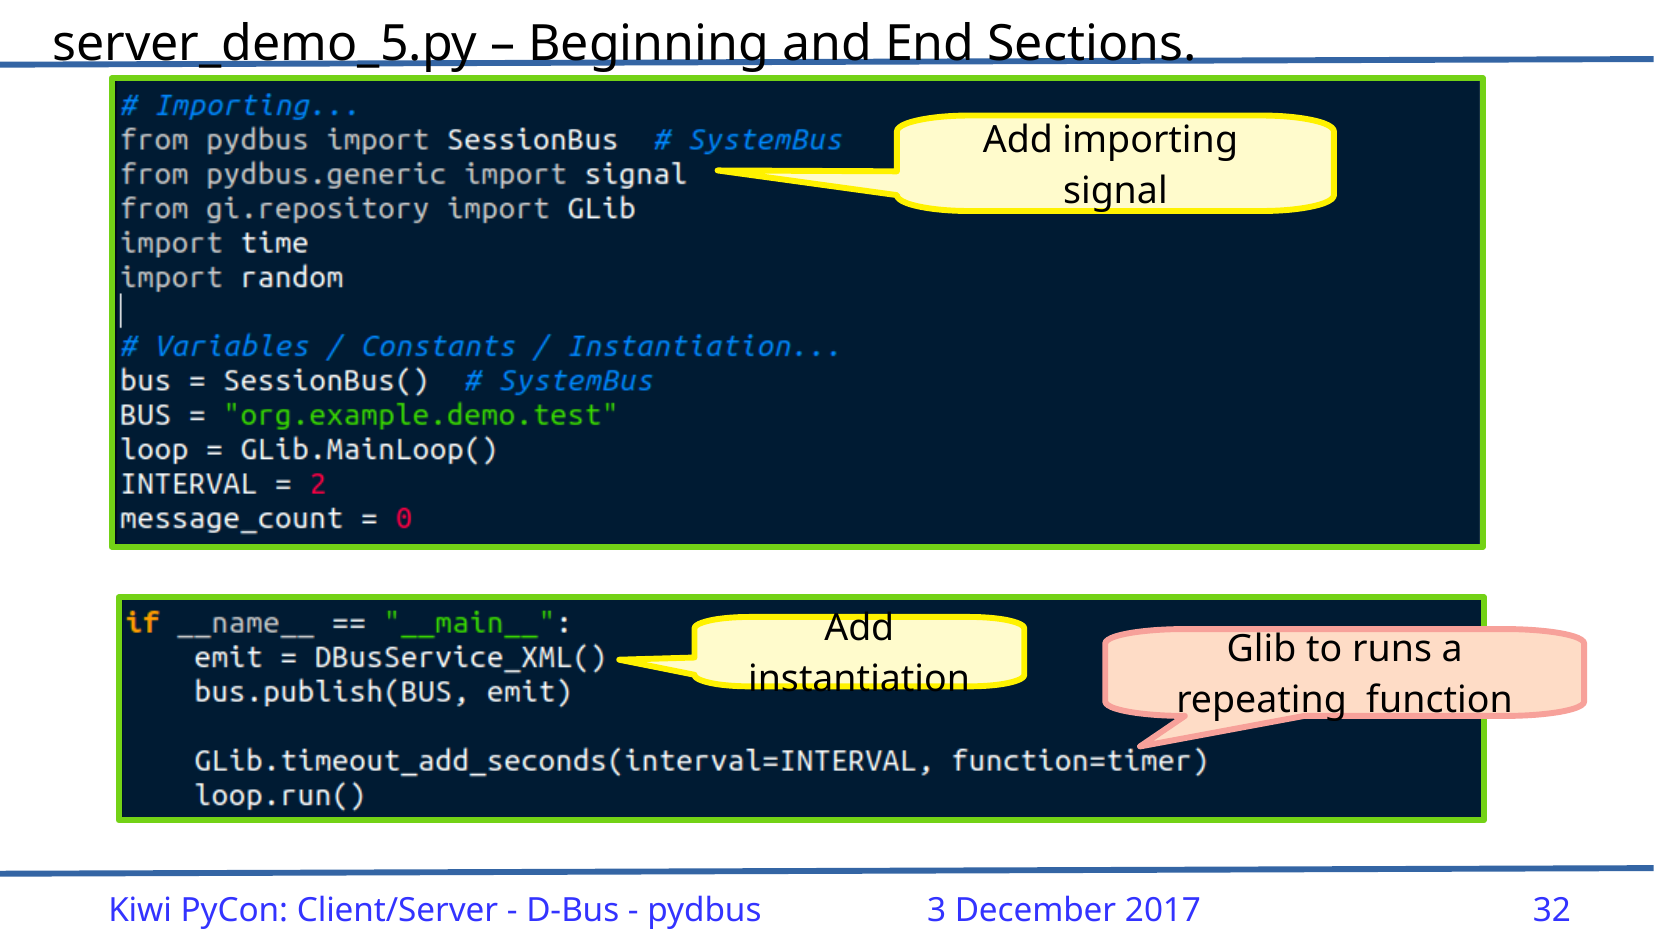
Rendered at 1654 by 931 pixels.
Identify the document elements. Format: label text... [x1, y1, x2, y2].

picture [121, 600, 1482, 818]
picture [114, 81, 1481, 544]
text_box Add instantiation [619, 616, 1025, 687]
text_box Glib to runs a repeating function [1105, 629, 1585, 747]
text_box server_demo_5.py – Beginning and End Sections. [37, 0, 1540, 76]
text_box Add importing signal [717, 115, 1334, 212]
